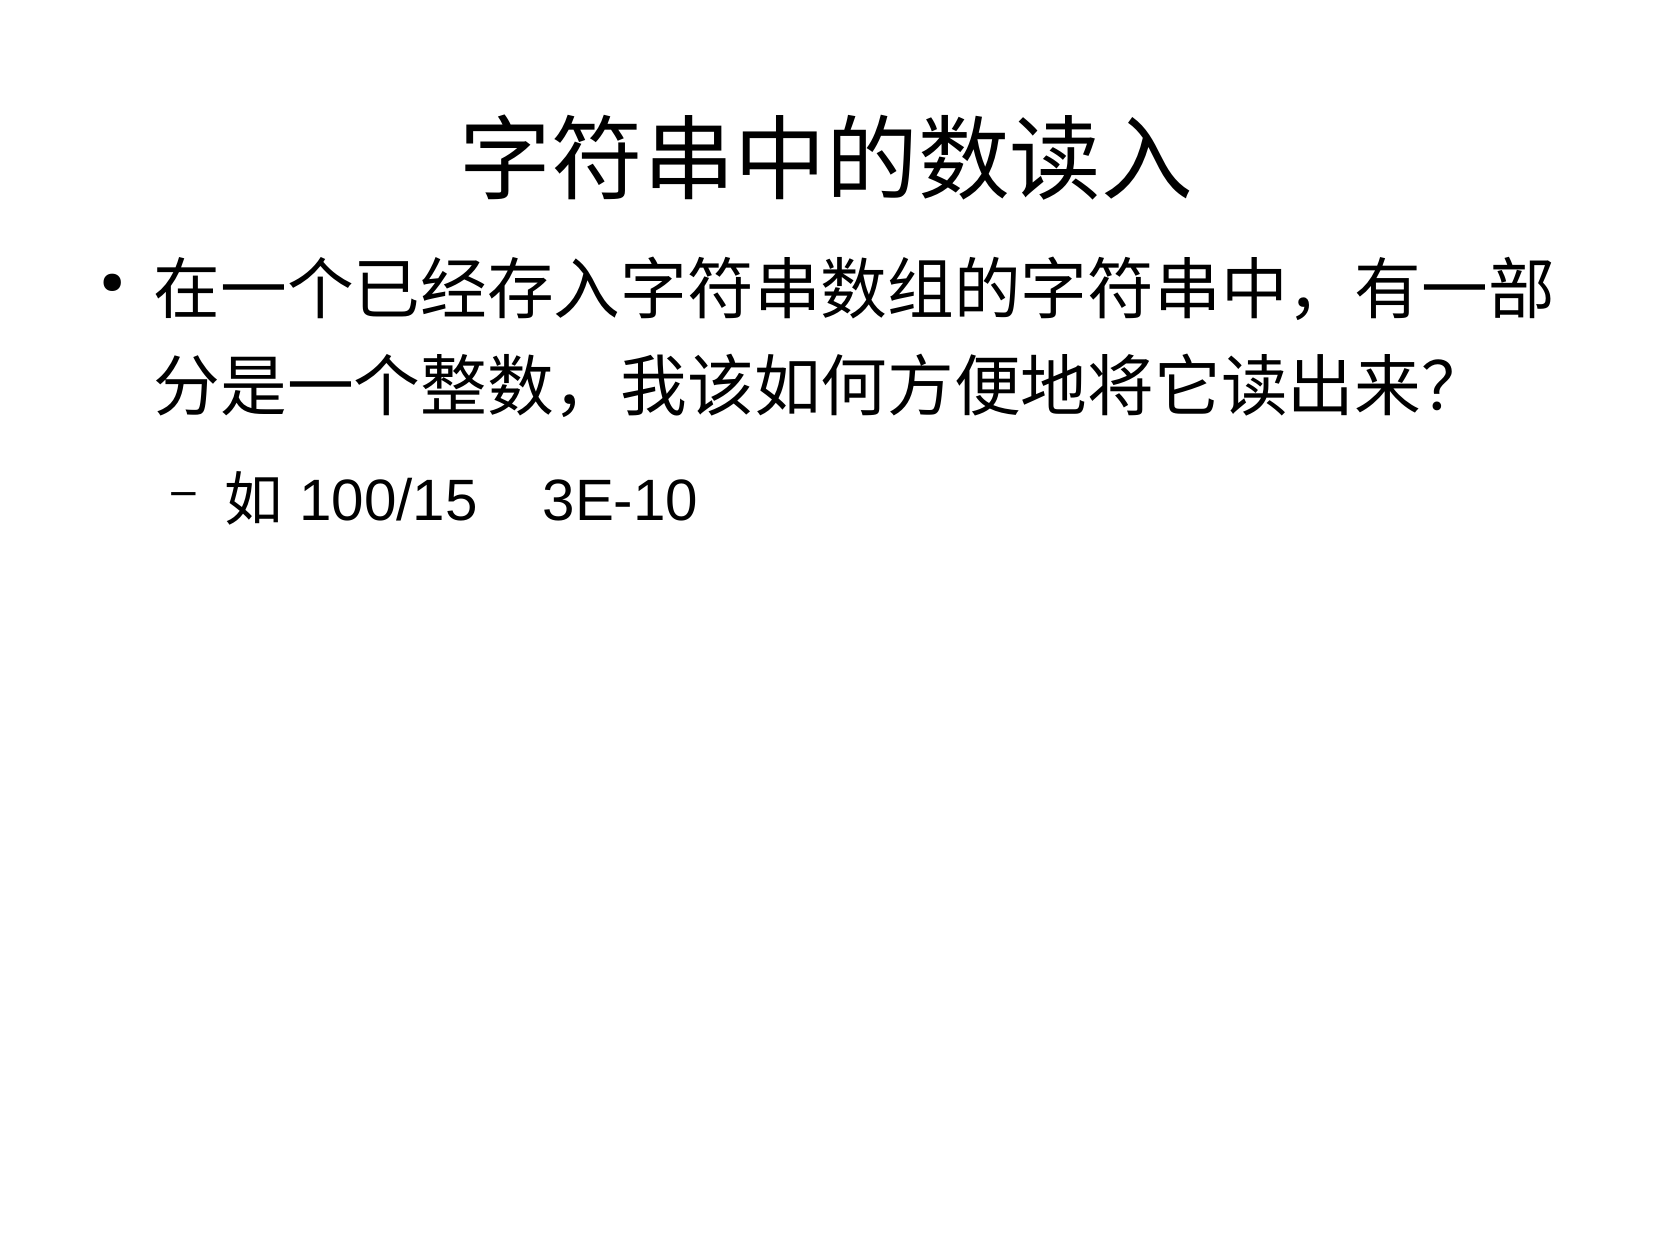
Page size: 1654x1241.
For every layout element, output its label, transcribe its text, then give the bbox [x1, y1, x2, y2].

list 在一个已经存入字符串数组的字符串中，有一部分是一个整数，我该如何方便地将它读出来？ 如100/15 3E-10 [82, 236, 1571, 1182]
title 字符串中的数读入 [82, 49, 1571, 236]
